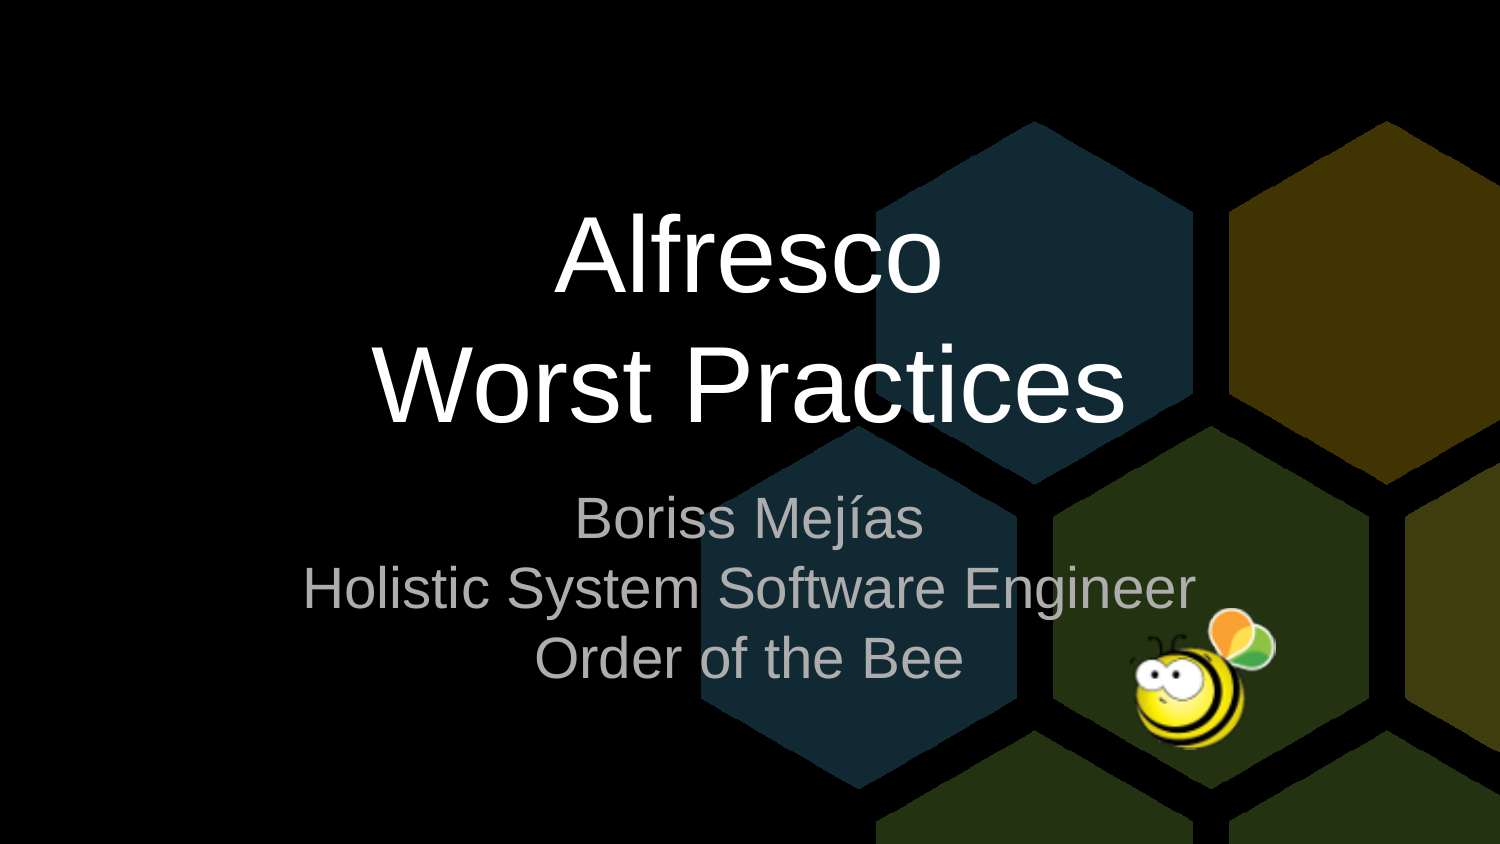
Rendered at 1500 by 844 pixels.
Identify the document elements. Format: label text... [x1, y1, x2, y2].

subtitle Boriss Mejías Holistic System Software Engineer Order of the Bee [51, 464, 1449, 682]
picture [0, 0, 1500, 844]
title Alfresco Worst Practices [51, 122, 1449, 459]
